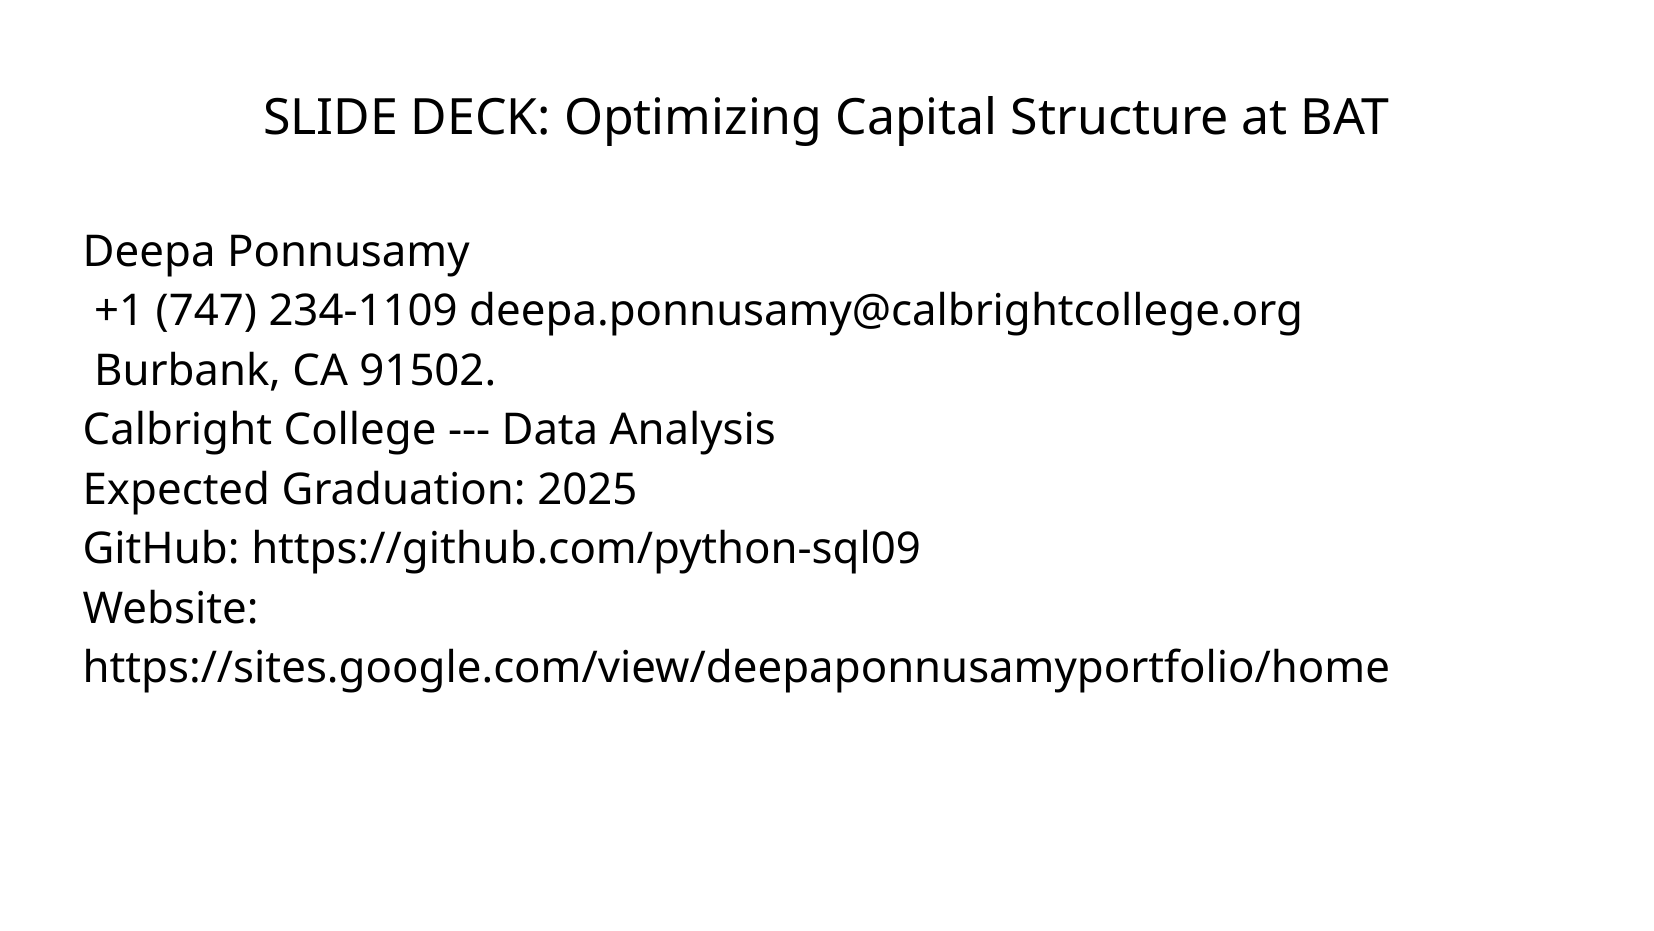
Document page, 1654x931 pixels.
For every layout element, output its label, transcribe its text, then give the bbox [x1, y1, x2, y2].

title SLIDE DECK: Optimizing Capital Structure at BAT [82, 37, 1571, 193]
subtitle Deepa Ponnusamy +1 (747) 234-1109 deepa.ponnusamy@calbrightcollege.org Burbank, CA 91502. Calbright College --- Data Analysis Expected Graduation: 2025 GitHub: https://github.com/python-sql09 Website: https://sites.google.com/view/deepaponnusamyportfolio/home [82, 217, 1571, 758]
